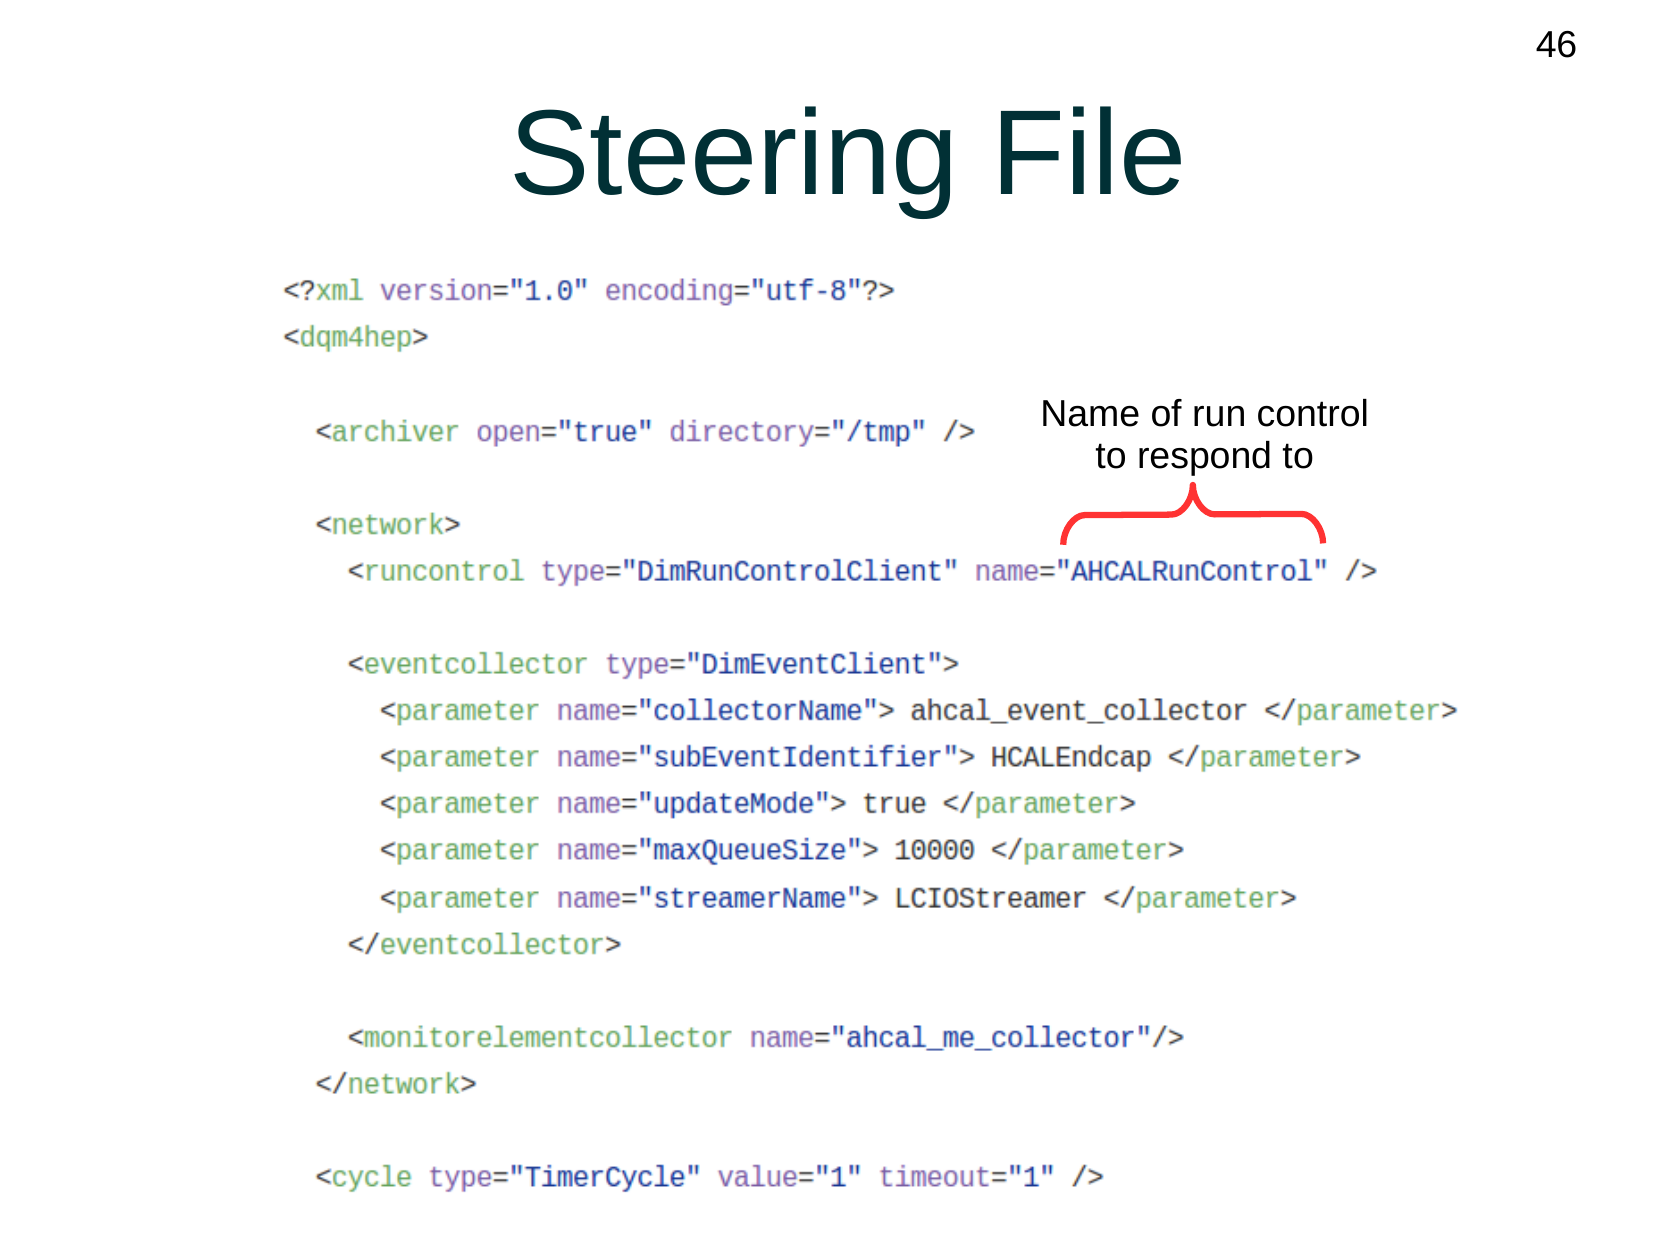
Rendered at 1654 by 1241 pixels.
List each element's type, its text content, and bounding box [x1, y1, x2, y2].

text_box <number> [1521, 16, 1654, 84]
text_box Name of run control to respond to [1015, 385, 1394, 485]
title Steering File [82, 49, 1571, 257]
picture [271, 270, 1477, 1241]
